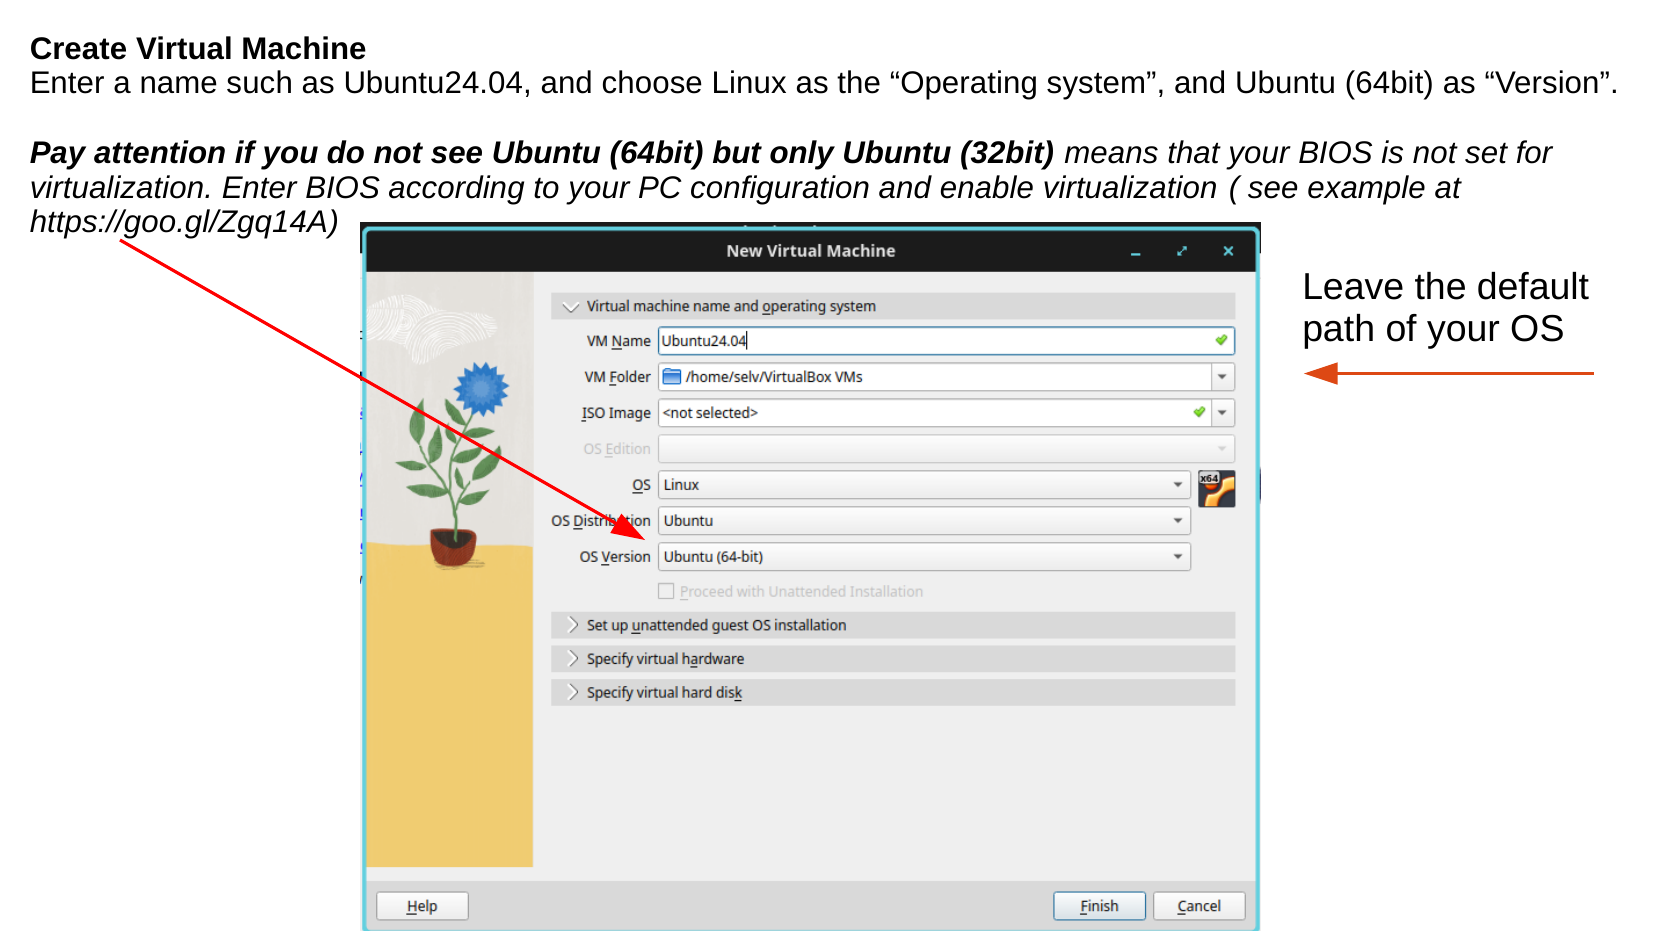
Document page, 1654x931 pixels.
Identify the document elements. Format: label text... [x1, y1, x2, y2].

text_box Leave the default path of your OS [1287, 258, 1625, 357]
picture [360, 222, 1261, 931]
text_box Create Virtual Machine Enter a name such as Ubuntu24.04, and choose Linux as the “Operating system”, and Ubuntu (64bit) as “Version”. Pay attention if you do not see Ubuntu (64bit) but only Ubuntu (32bit) means that your BIOS is not set for virtualization. Enter BIOS according to your PC configuration and enable virtualization ( see example at https://goo.gl/Zgq14A) [15, 23, 1654, 271]
